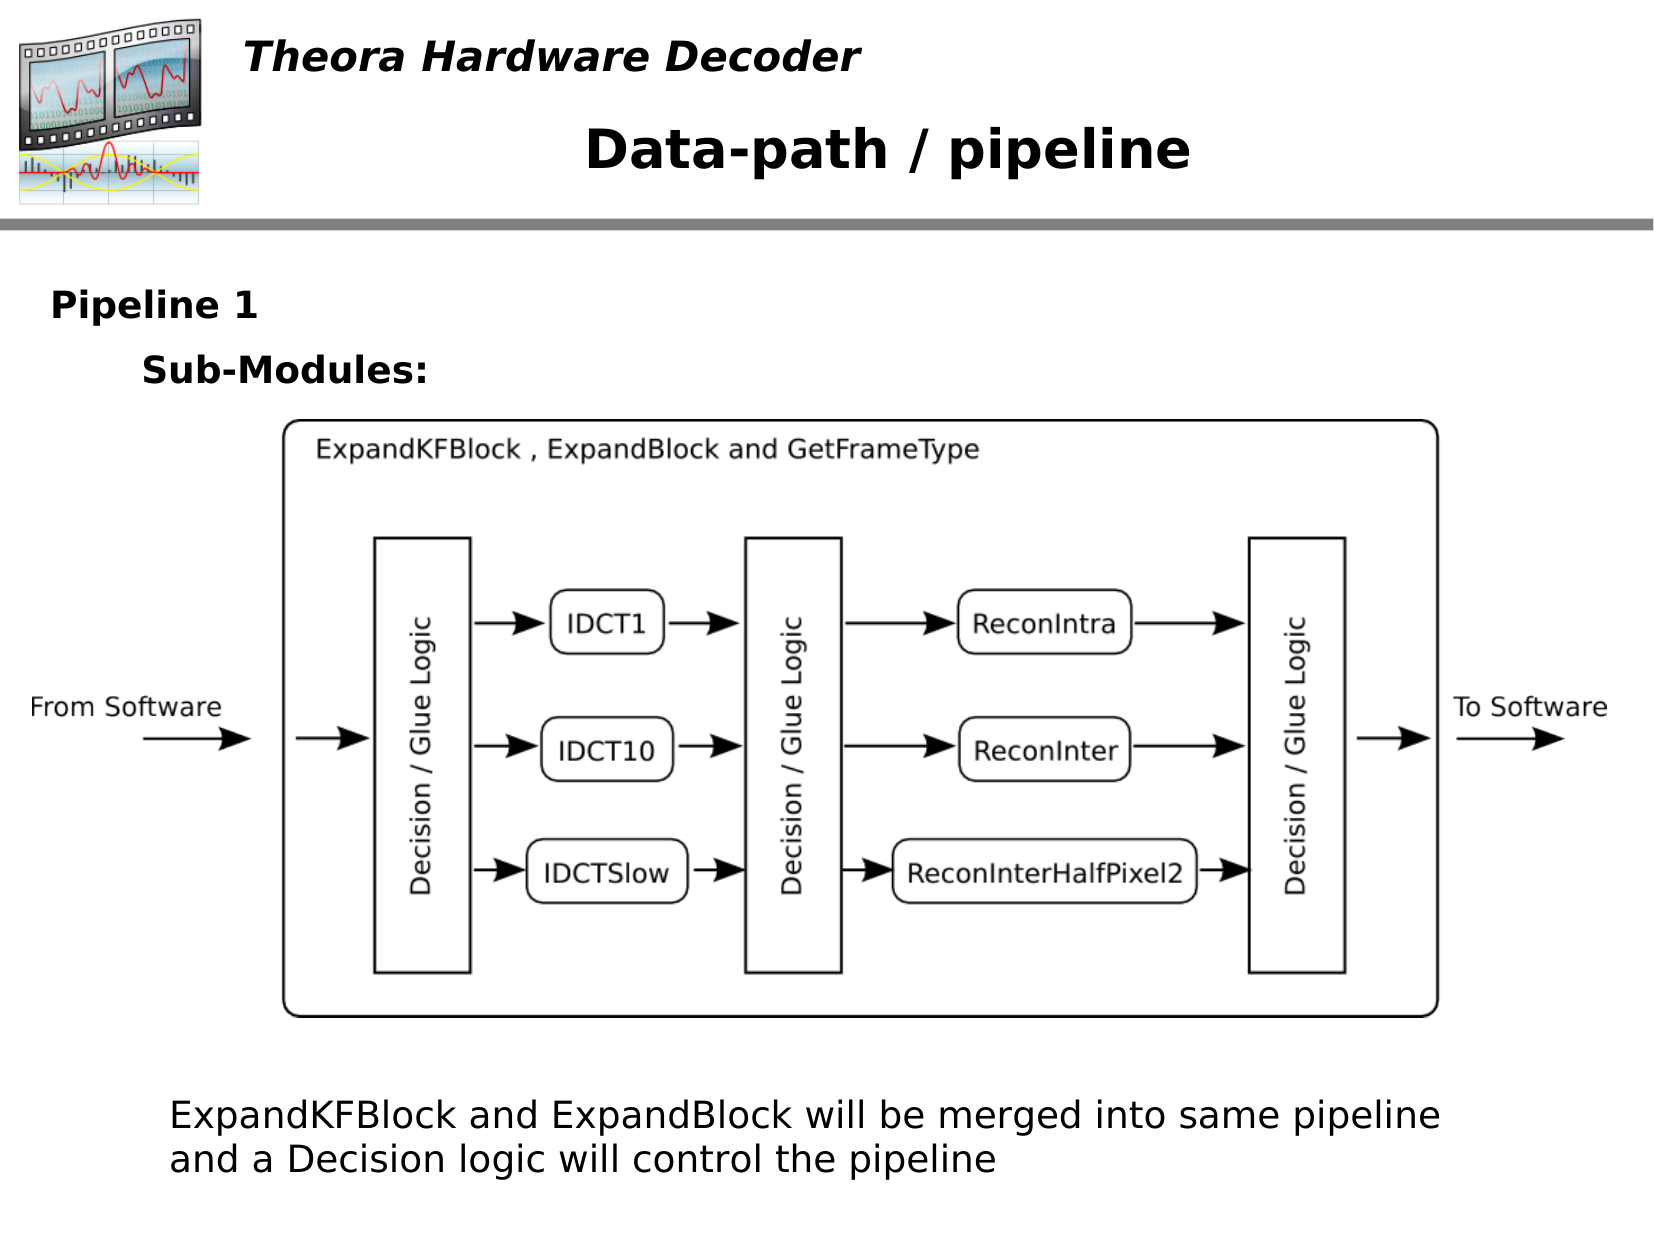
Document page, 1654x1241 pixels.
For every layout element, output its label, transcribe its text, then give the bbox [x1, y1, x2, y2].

picture [32, 419, 1607, 1018]
text_box [166, 376, 1596, 419]
text_box [0, 218, 1654, 231]
text_box Data-path / pipeline [569, 111, 1208, 189]
picture [0, 2, 225, 218]
text_box Pipeline 1 Sub-Modules: [35, 254, 445, 378]
text_box ExpandKFBlock and ExpandBlock will be merged into same pipeline and a Decision logic will control the pipeline [154, 1086, 1470, 1189]
text_box Theora Hardware Decoder [228, 25, 876, 89]
